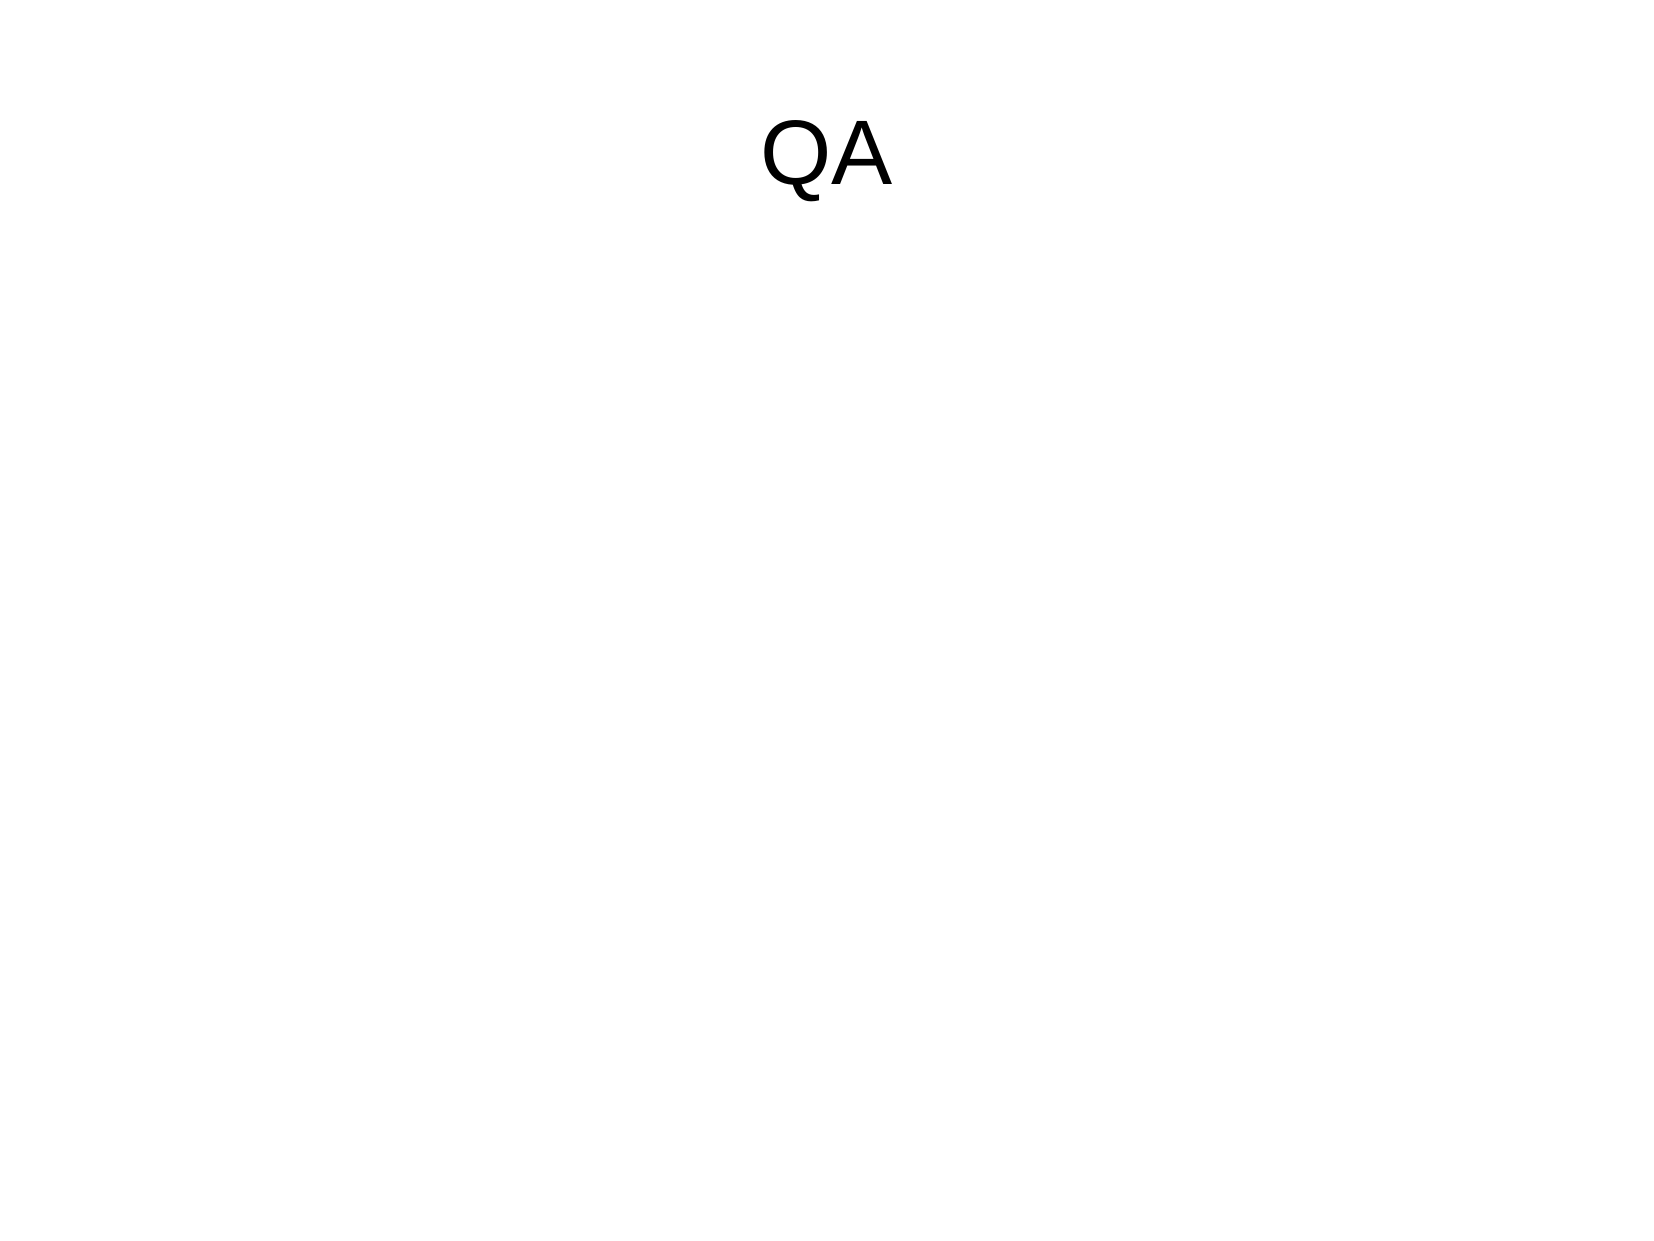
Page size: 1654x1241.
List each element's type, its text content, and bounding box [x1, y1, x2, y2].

title QA [82, 49, 1571, 257]
